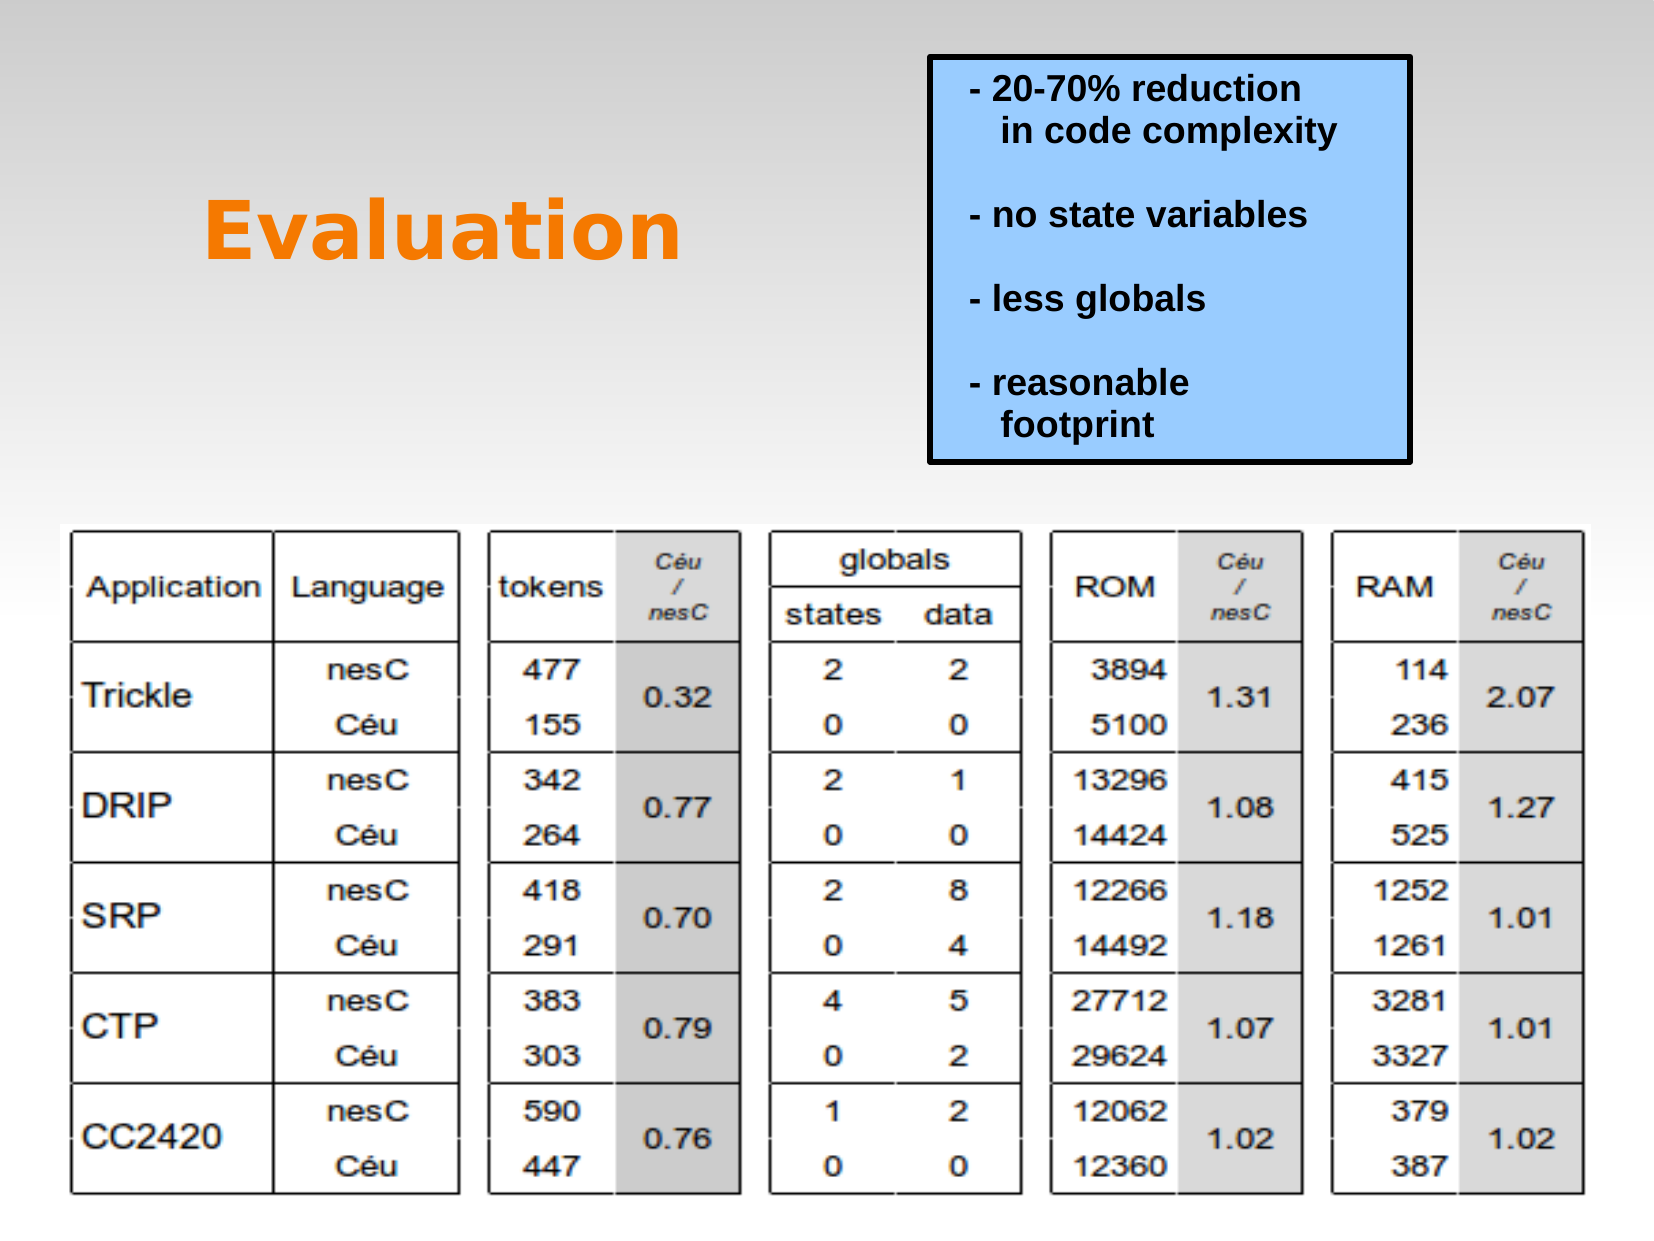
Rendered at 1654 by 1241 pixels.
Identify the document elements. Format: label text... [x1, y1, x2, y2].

picture [60, 524, 1591, 1201]
title Evaluation [11, 127, 875, 335]
text_box - 20-70% reduction in code complexity - no state variables - less globals - reasonable footprint [930, 56, 1411, 462]
